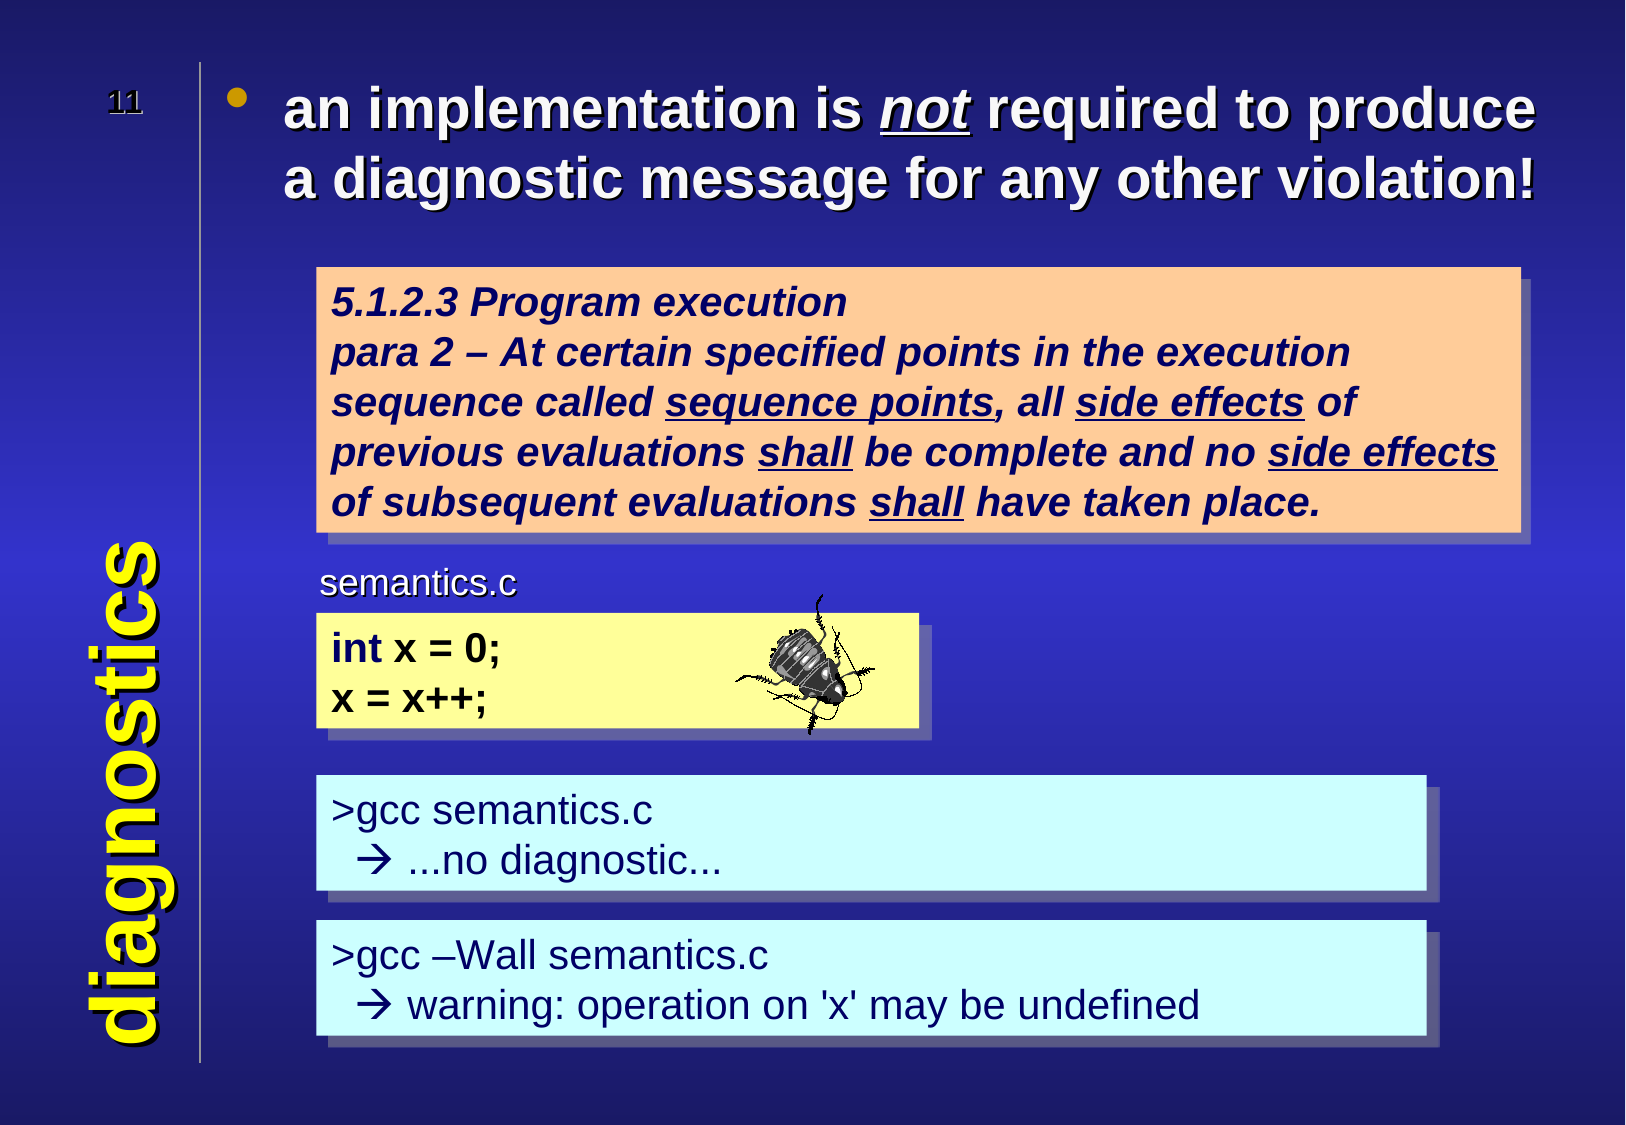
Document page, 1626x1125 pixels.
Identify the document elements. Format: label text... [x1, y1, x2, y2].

text_box >gcc –Wall semantics.c  warning: operation on 'x' may be undefined [316, 920, 1427, 1036]
text_box int x = 0; x = x++; [316, 612, 823, 729]
text_box [840, 670, 858, 679]
text_box semantics.c [304, 550, 754, 612]
text_box [811, 700, 820, 715]
text_box [760, 628, 845, 703]
title diagnostics [50, 187, 188, 1063]
list an implementation is not required to produce a diagnostic message for any other violation! [212, 62, 1593, 1063]
text_box >gcc semantics.c  ...no diagnostic... [316, 775, 1427, 891]
text_box 5.1.2.3 Program execution para 2 – At certain specified points in the execution sequence called sequence points, all side effects of previous evaluations shall be complete and no side effects of subsequent evaluations shall have taken place. [316, 267, 1522, 533]
text_box int x = 0; x = x++; [813, 612, 920, 729]
